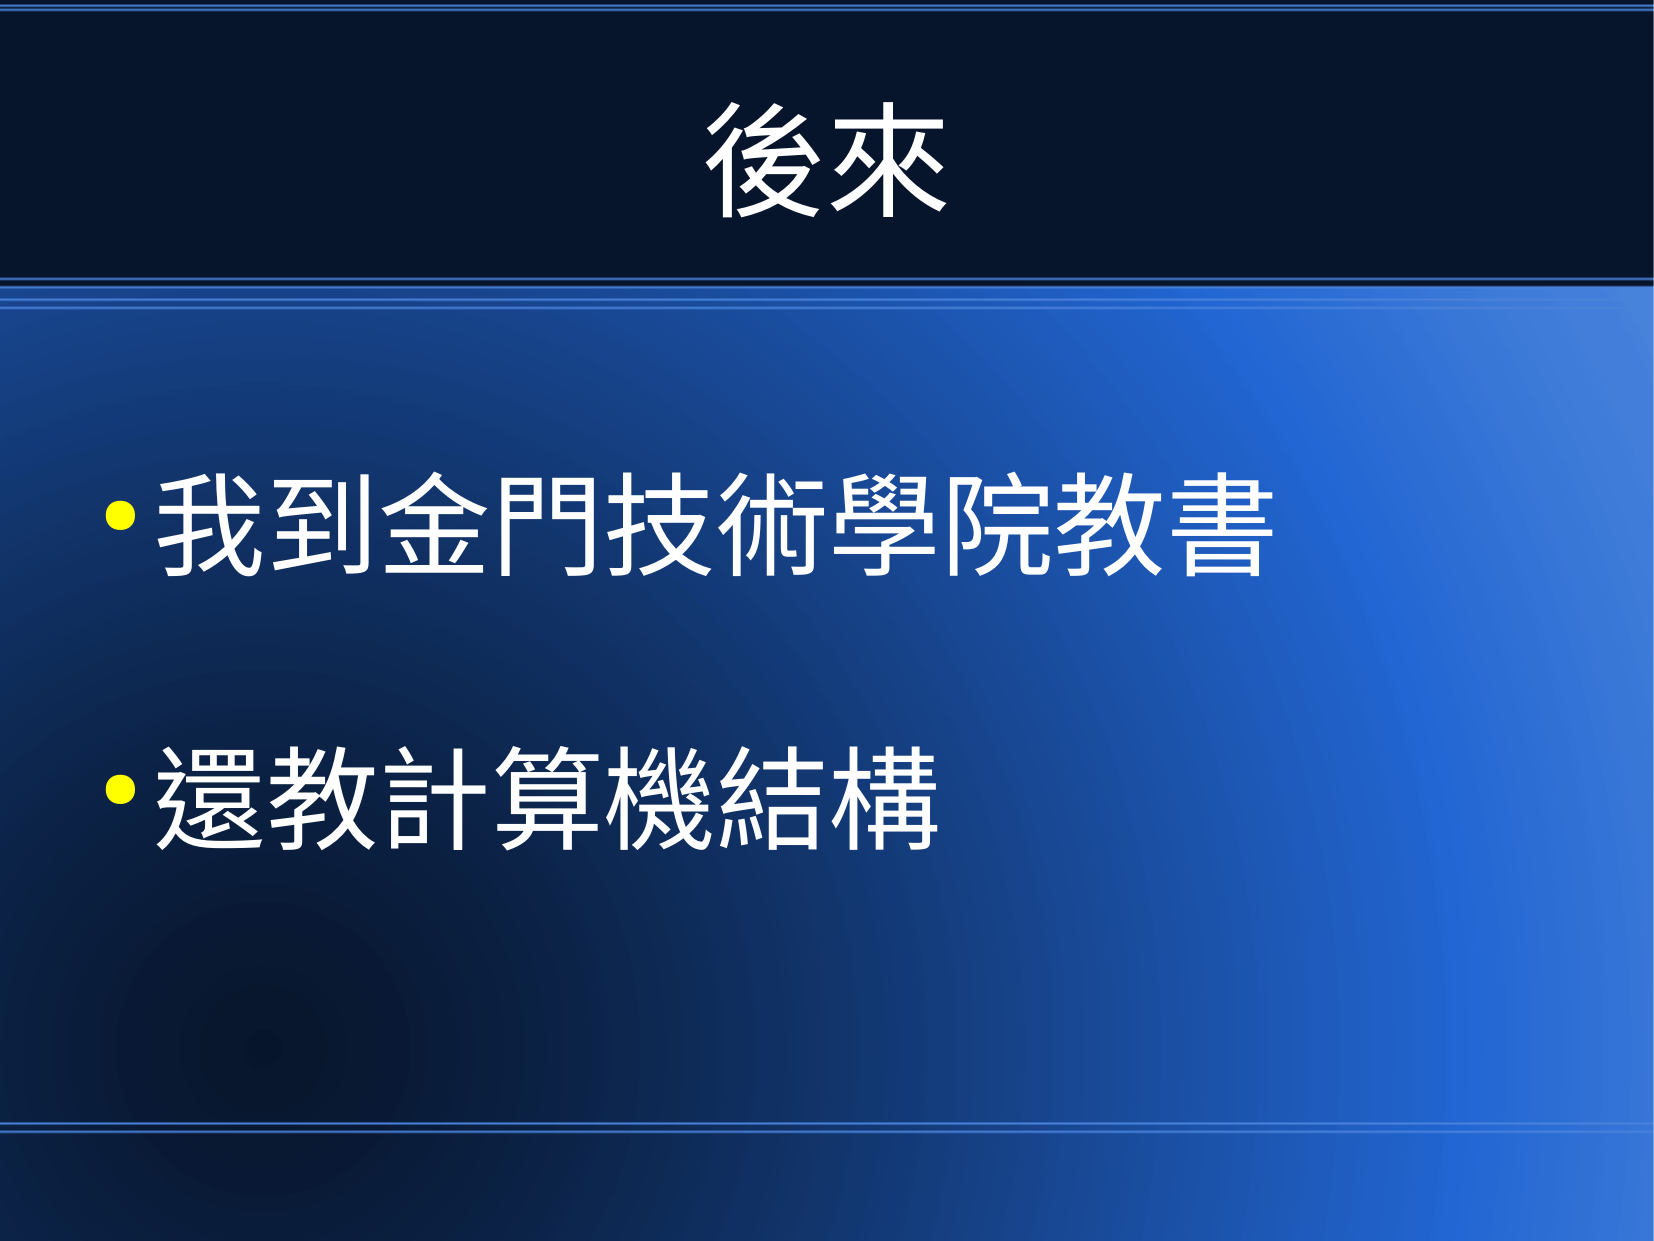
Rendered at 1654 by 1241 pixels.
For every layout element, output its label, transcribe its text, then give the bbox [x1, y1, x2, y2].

title 後來 [82, 49, 1571, 257]
list 我到金門技術學院教書 還教計算機結構 [82, 355, 1571, 1241]
picture [0, 0, 1654, 1241]
